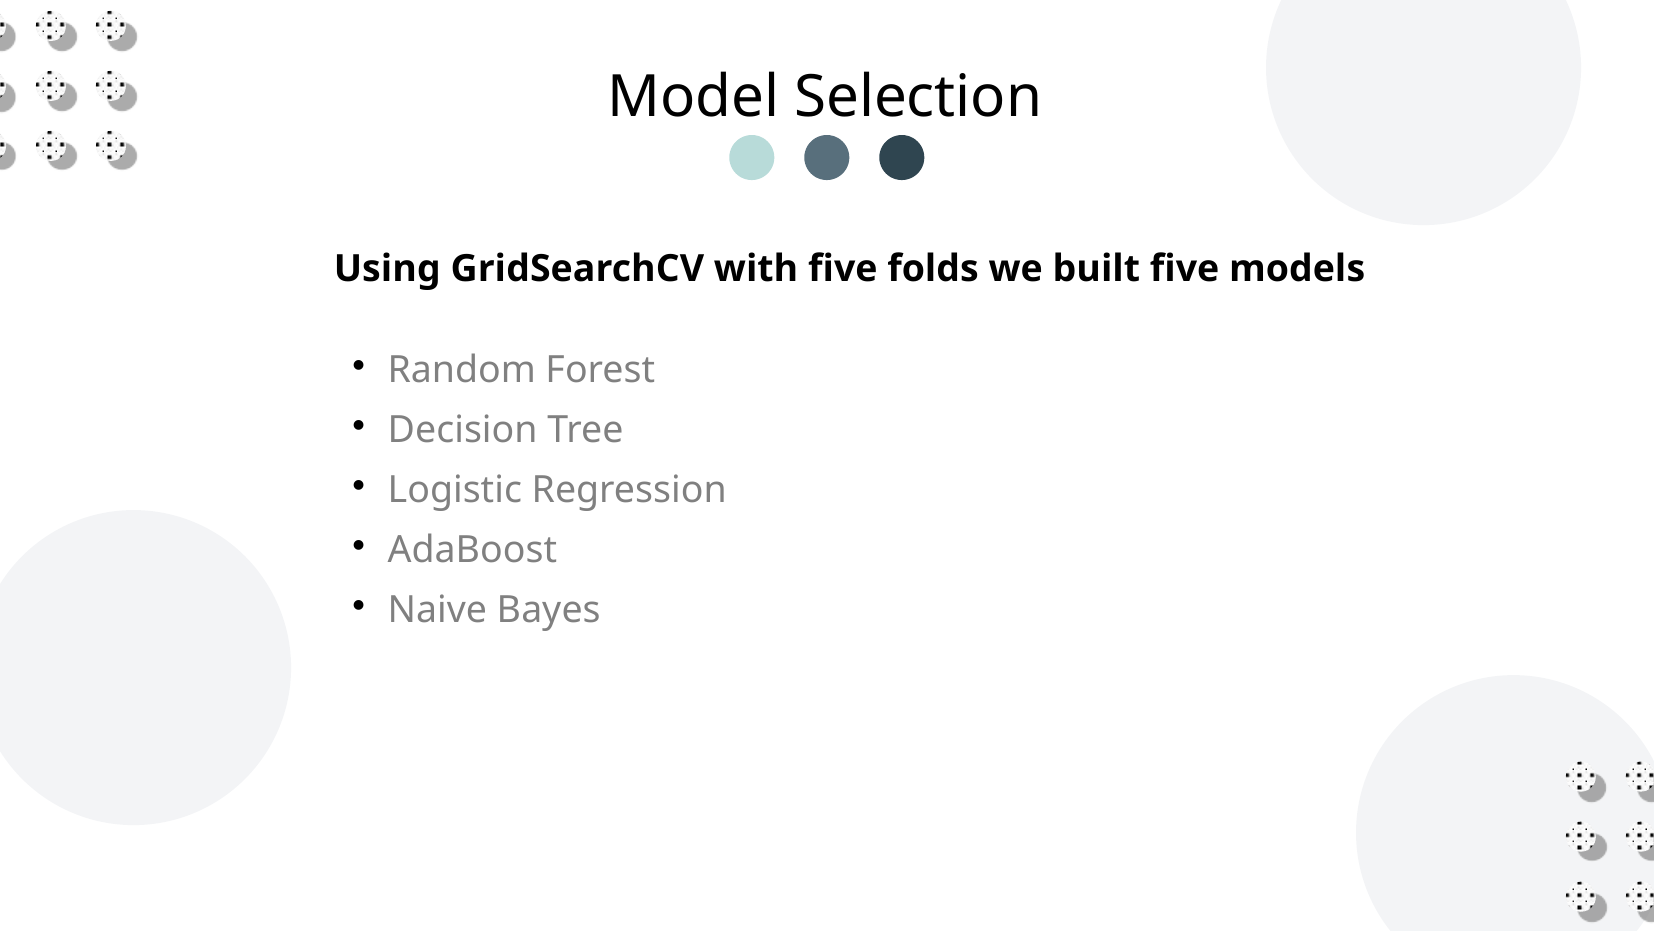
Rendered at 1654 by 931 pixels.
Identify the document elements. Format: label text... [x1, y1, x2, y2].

text_box Model Selection [420, 46, 1231, 144]
picture [35, 70, 66, 101]
picture [95, 70, 126, 101]
picture [95, 10, 126, 41]
picture [0, 13, 6, 38]
picture [0, 74, 6, 99]
text_box Using GridSearchCV with five folds we built five models [319, 234, 1445, 301]
picture [95, 130, 127, 161]
picture [1565, 761, 1596, 792]
picture [0, 133, 7, 159]
text_box [879, 135, 925, 181]
picture [1565, 821, 1596, 852]
picture [35, 130, 67, 161]
text_box [804, 135, 850, 181]
picture [1565, 881, 1596, 912]
picture [1625, 881, 1654, 912]
picture [1625, 821, 1654, 852]
picture [35, 10, 66, 41]
text_box [729, 135, 775, 181]
text_box Random Forest Decision Tree Logistic Regression AdaBoost Naive Bayes [337, 337, 863, 666]
picture [1625, 761, 1654, 792]
